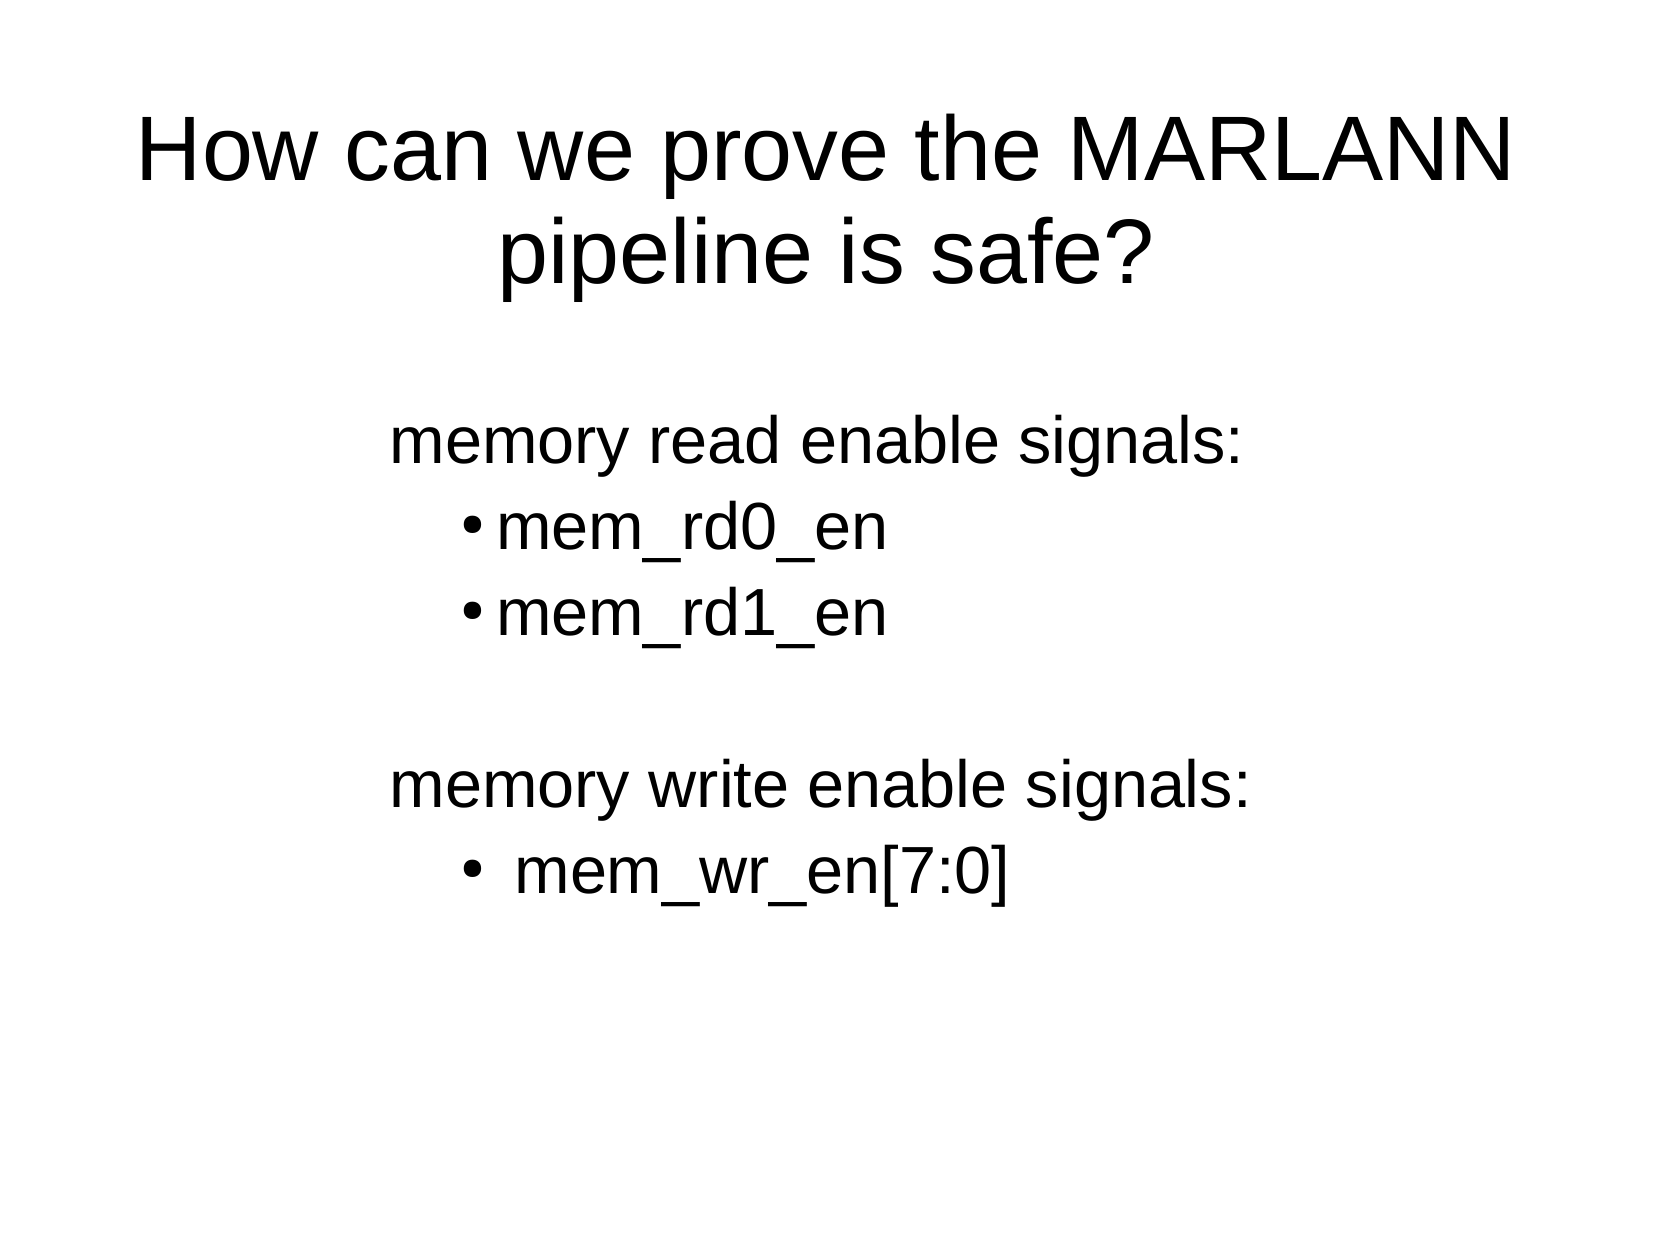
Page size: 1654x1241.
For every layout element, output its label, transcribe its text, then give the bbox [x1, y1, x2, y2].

subtitle memory read enable signals: mem_rd0_en mem_rd1_en memory write enable signals: mem_wr_en[7:0] [354, 290, 1371, 1010]
title How can we prove the MARLANN pipeline is safe? [82, 96, 1571, 304]
